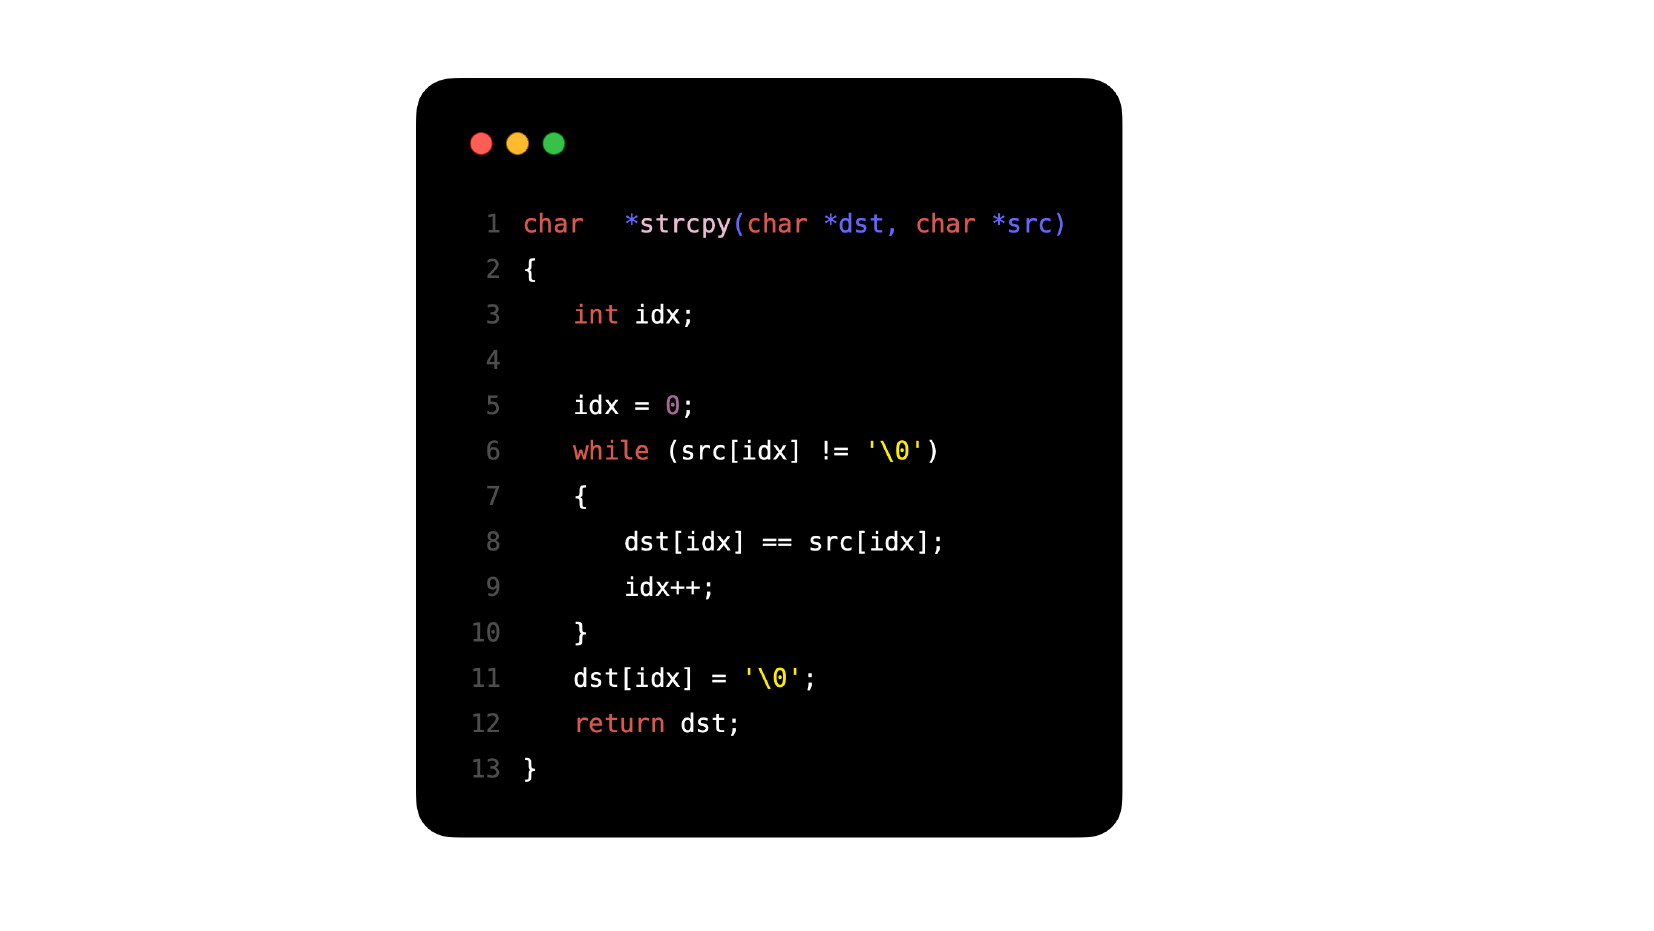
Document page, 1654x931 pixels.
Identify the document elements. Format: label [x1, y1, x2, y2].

picture [225, 0, 1313, 931]
